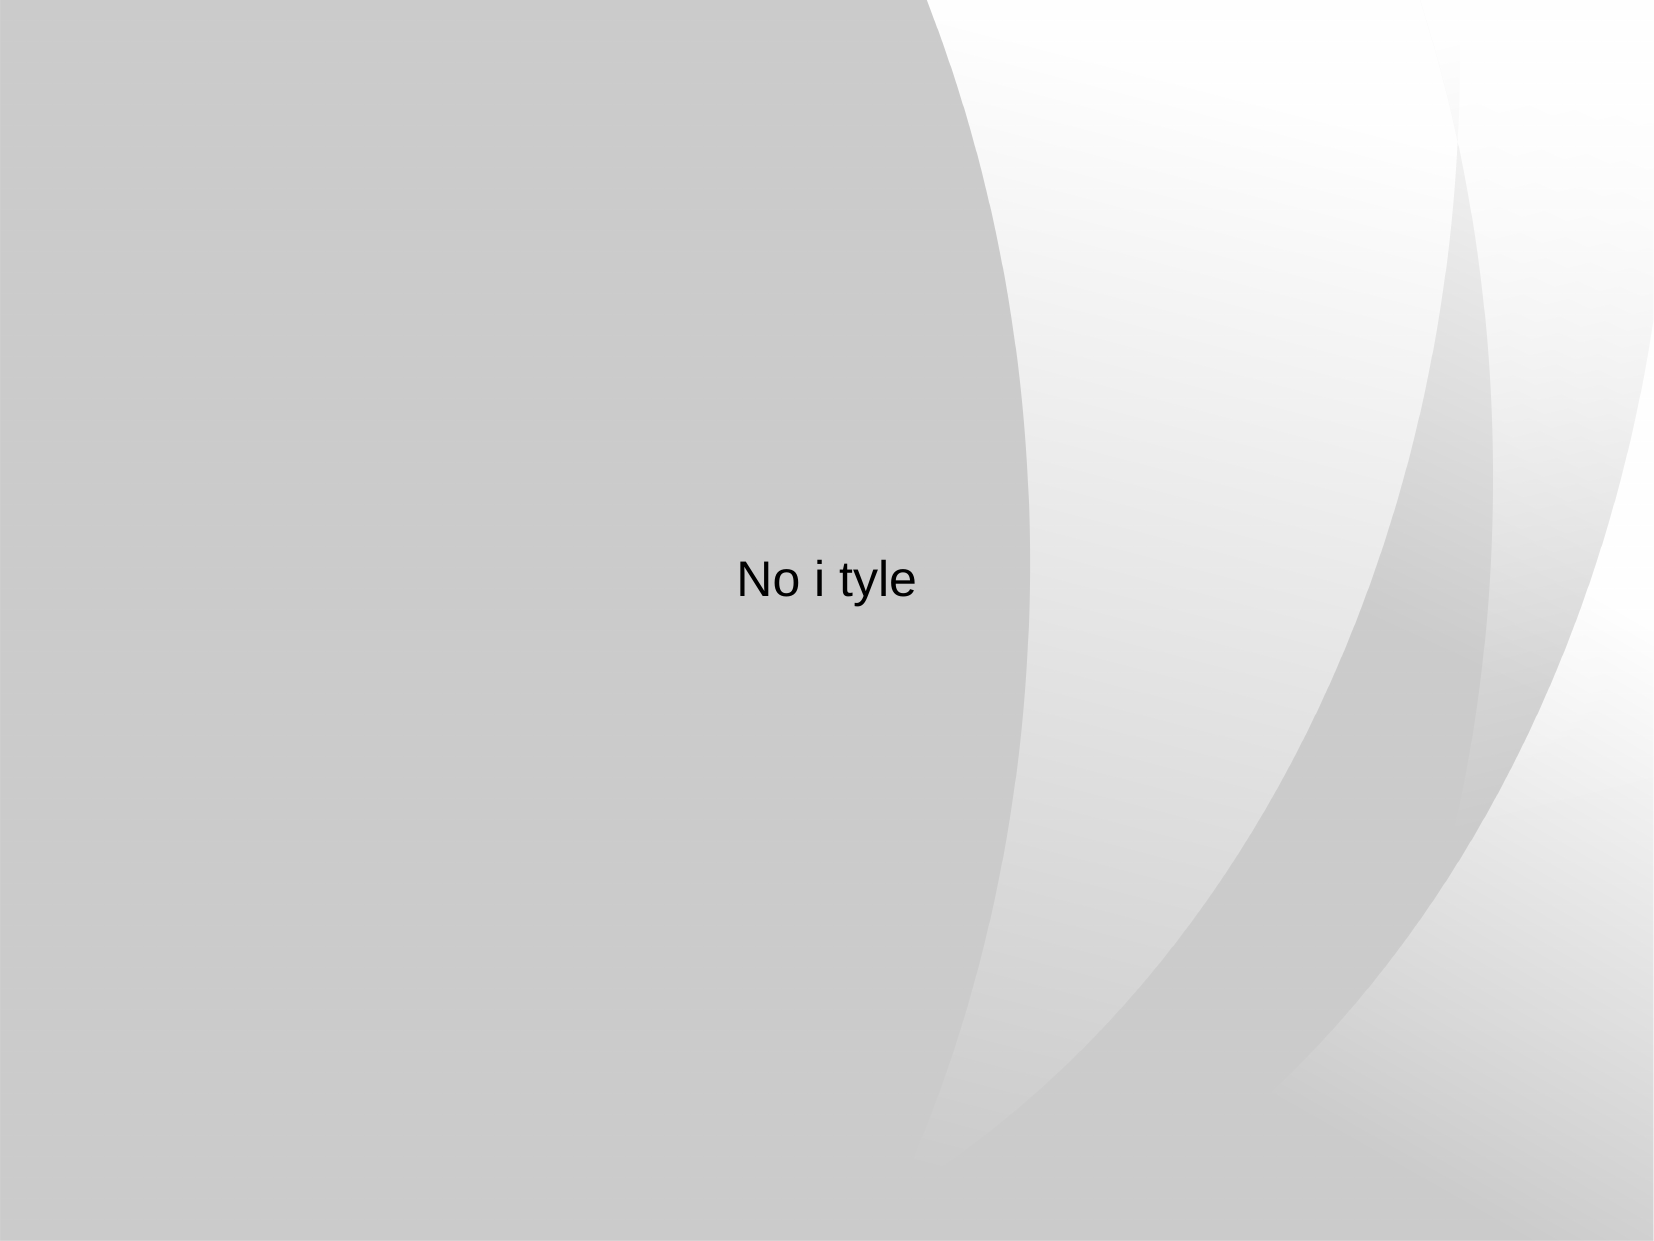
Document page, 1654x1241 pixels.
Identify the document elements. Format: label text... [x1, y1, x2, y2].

subtitle No i tyle [82, 49, 1571, 1109]
picture [0, 0, 1654, 1241]
